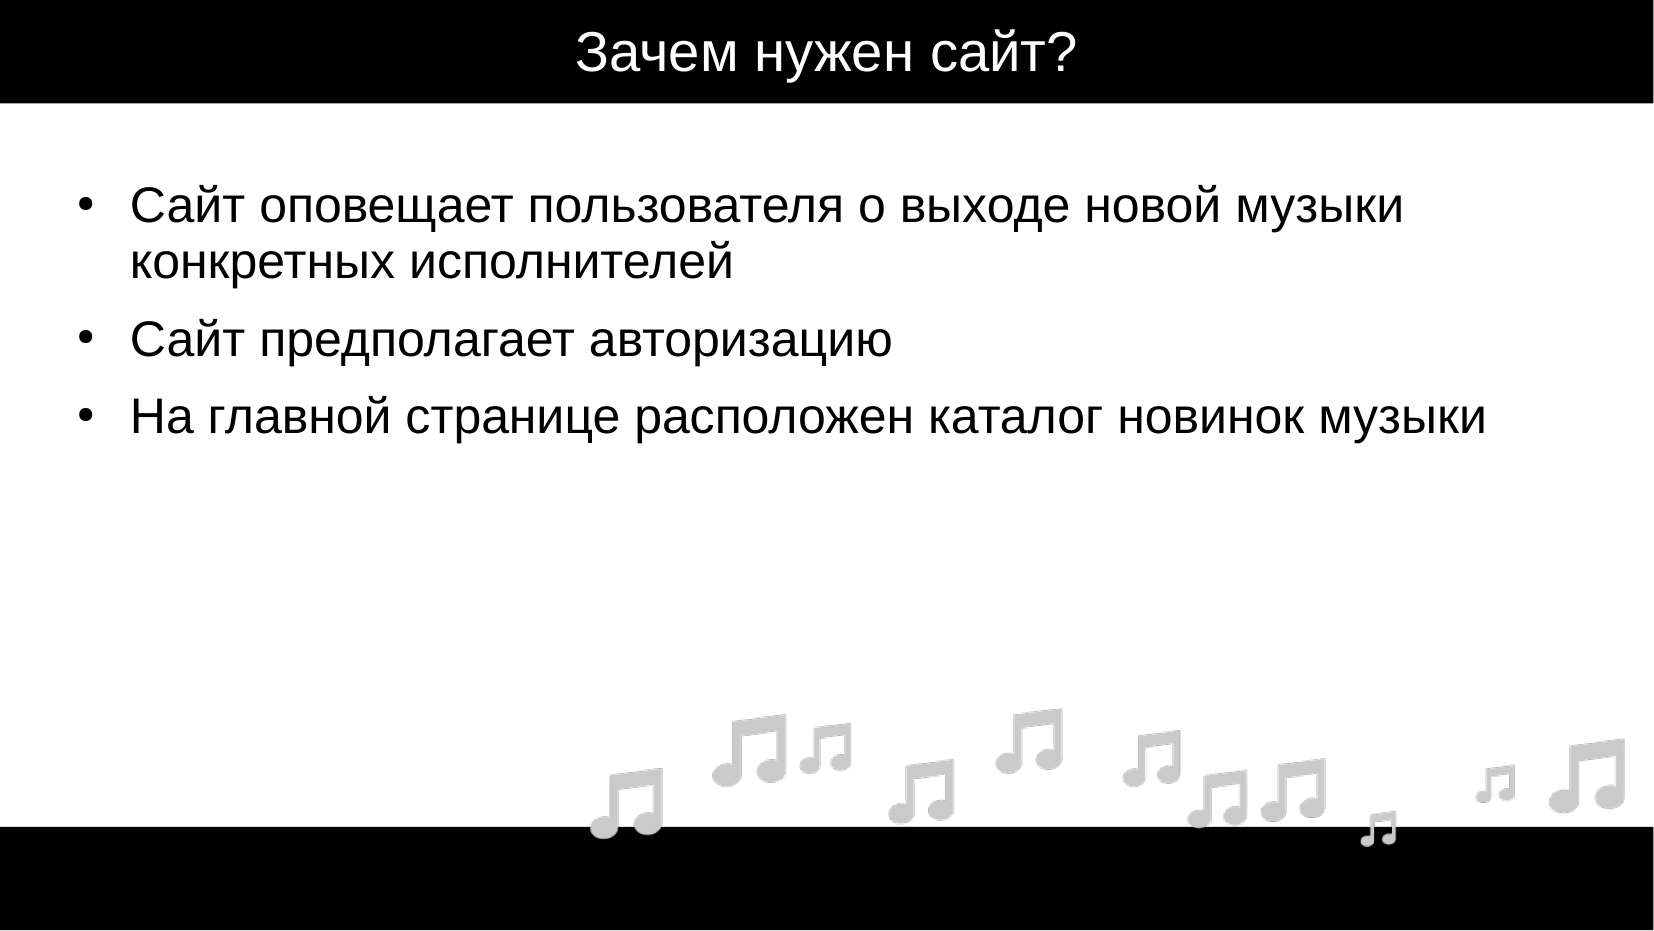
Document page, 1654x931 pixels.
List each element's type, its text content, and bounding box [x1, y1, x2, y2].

title Зачем нужен сайт? [59, 6, 1595, 98]
list Сайт оповещает пользователя о выходе новой музыки конкретных исполнителей Сайт предполагает авторизацию На главной странице расположен каталог новинок музыки [59, 177, 1595, 768]
